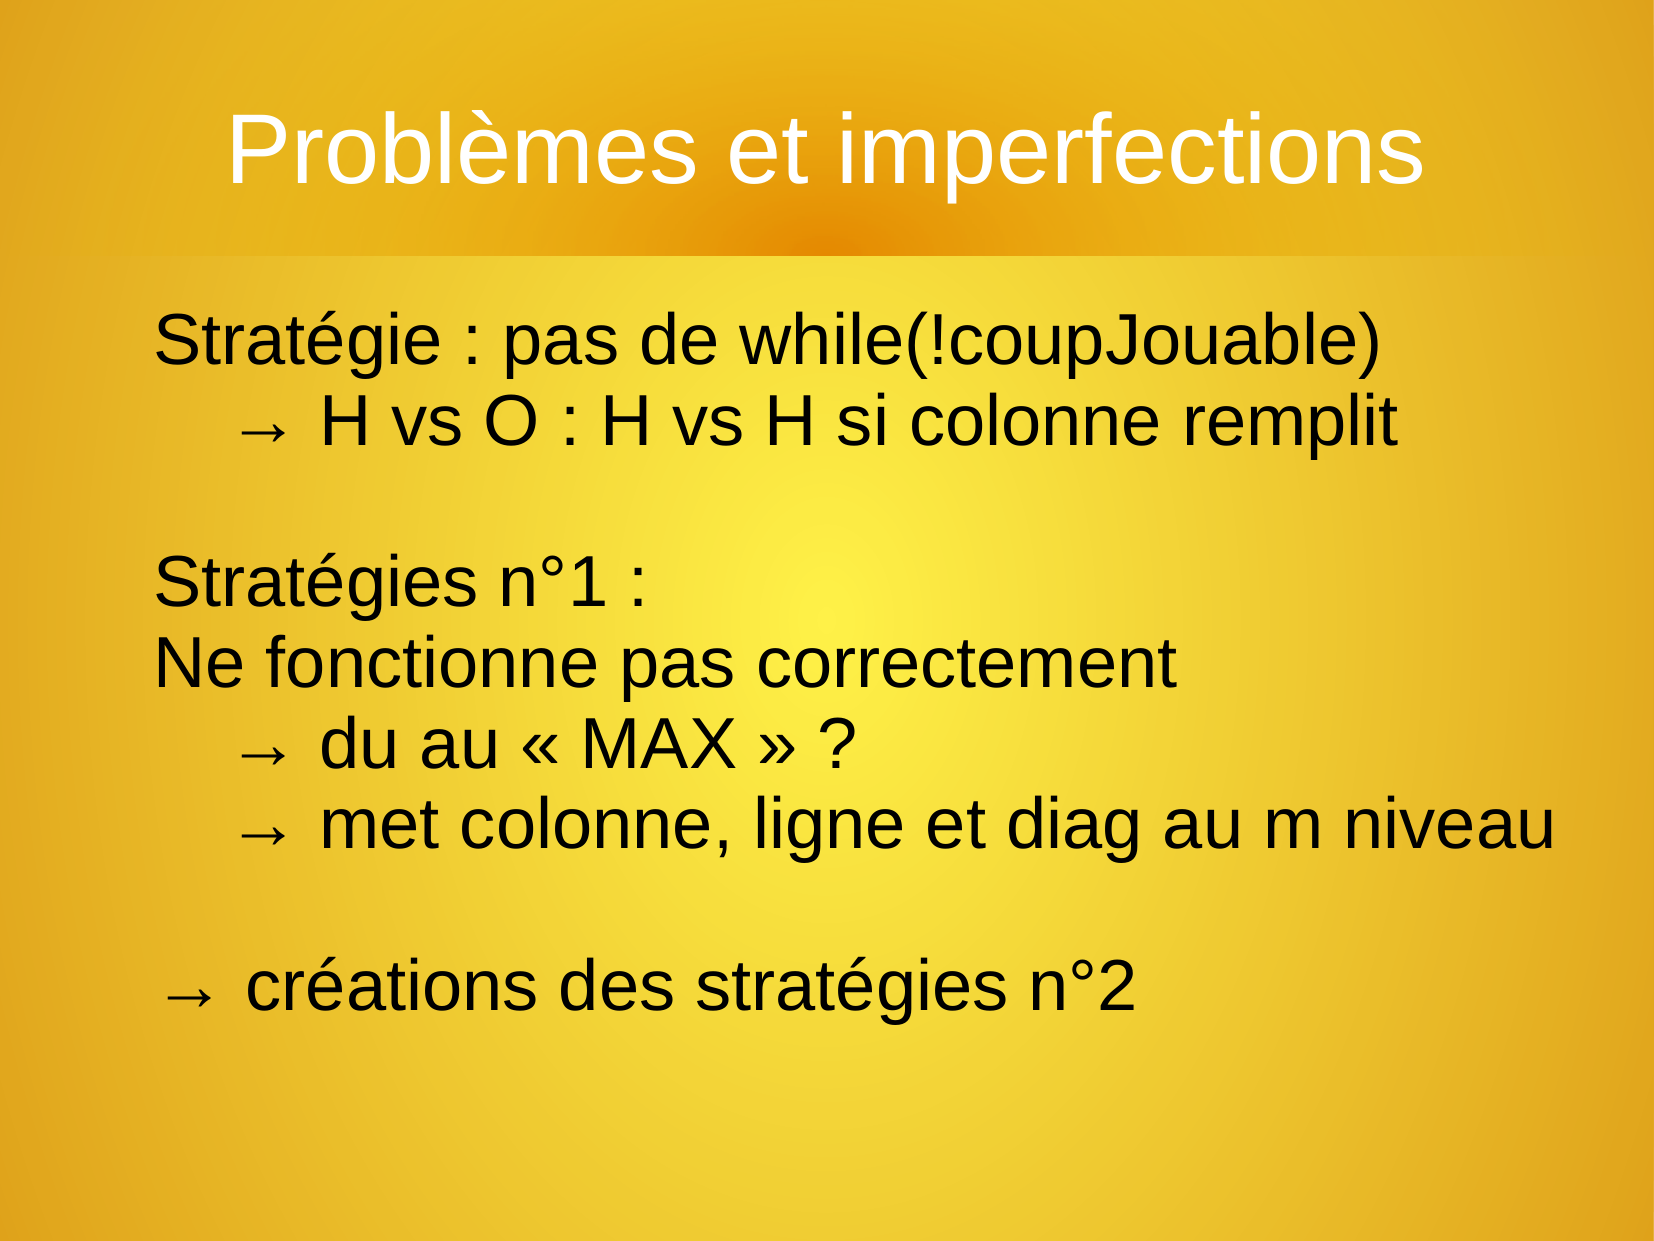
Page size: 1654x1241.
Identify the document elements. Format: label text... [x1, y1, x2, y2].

list Stratégie : pas de while(!coupJouable) → H vs O : H vs H si colonne remplit Stratégies n°1 : Ne fonctionne pas correctement → du au « MAX » ? → met colonne, ligne et diag au m niveau → créations des stratégies n°2 [82, 299, 1571, 1019]
title Problèmes et imperfections [82, 47, 1571, 252]
